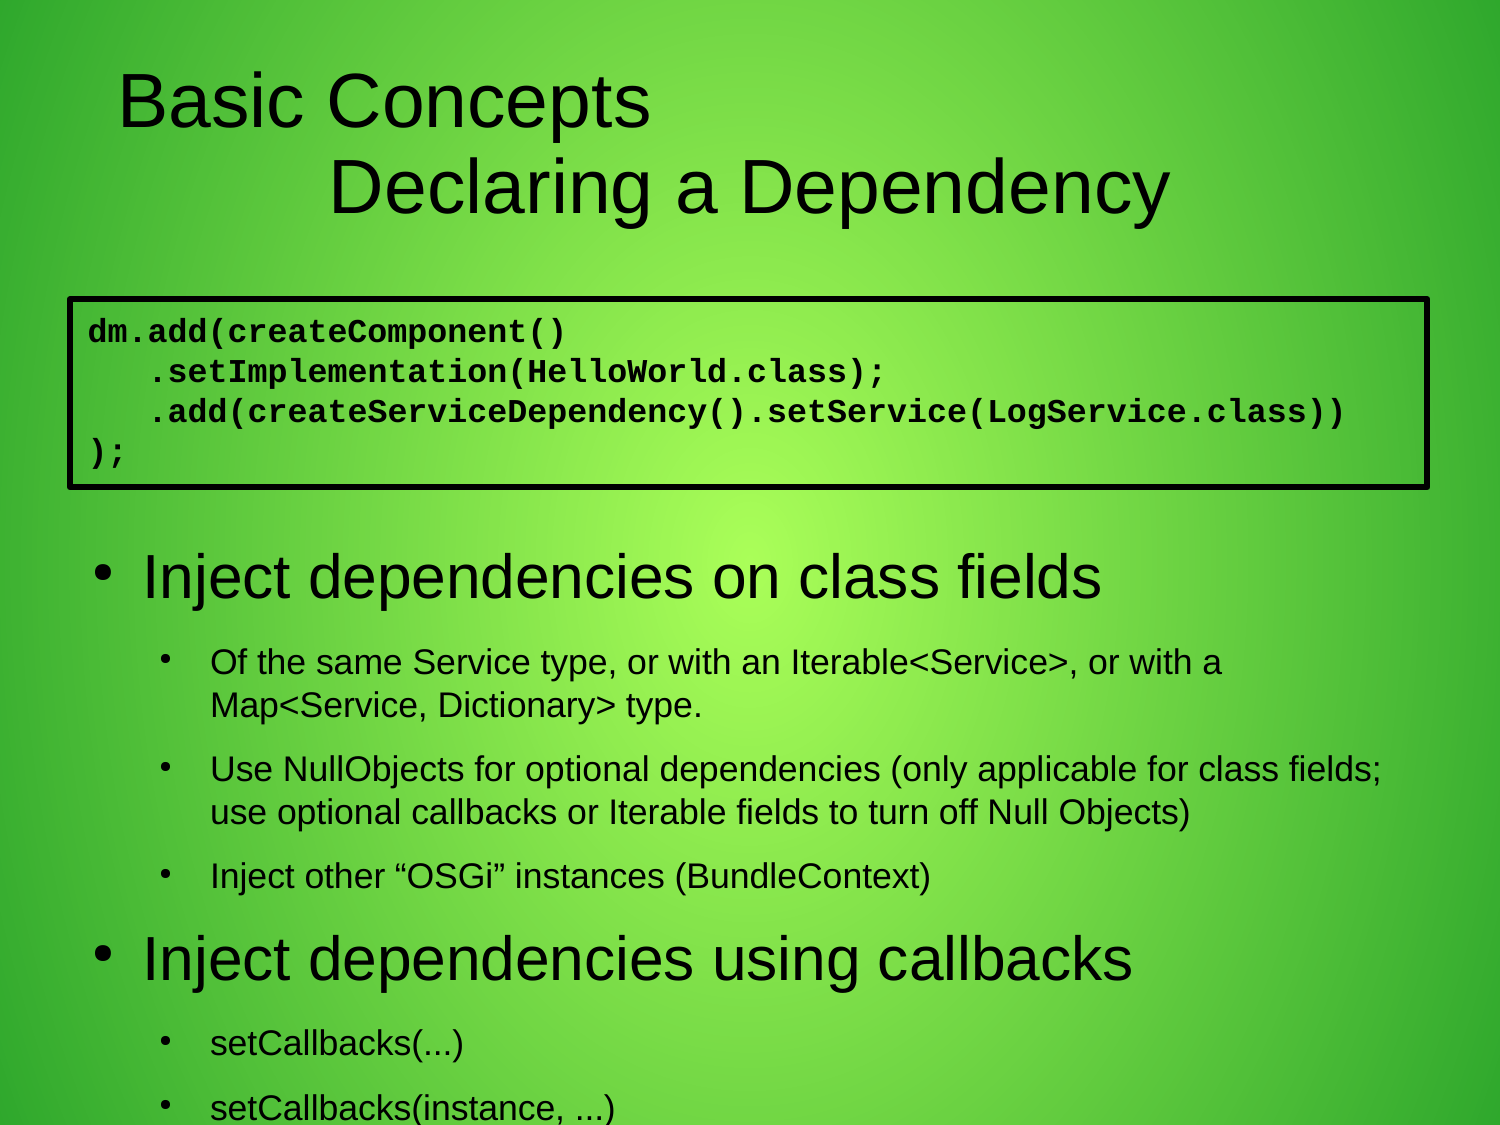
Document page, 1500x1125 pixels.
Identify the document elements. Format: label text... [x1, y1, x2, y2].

list Inject dependencies on class fields Of the same Service type, or with an Iterable<Service>, or with a Map<Service, Dictionary> type. Use NullObjects for optional dependencies (only applicable for class fields; use optional callbacks or Iterable fields to turn off Null Objects) Inject other “OSGi” instances (BundleContext) Inject dependencies using callbacks setCallbacks(...) setCallbacks(instance, ...) [75, 536, 1447, 1057]
title Basic Concepts Declaring a Dependency [112, 49, 1388, 238]
text_box dm.add(createComponent() .setImplementation(HelloWorld.class); .add(createServiceDependency().setService(LogService.class)) ); [69, 299, 1428, 488]
